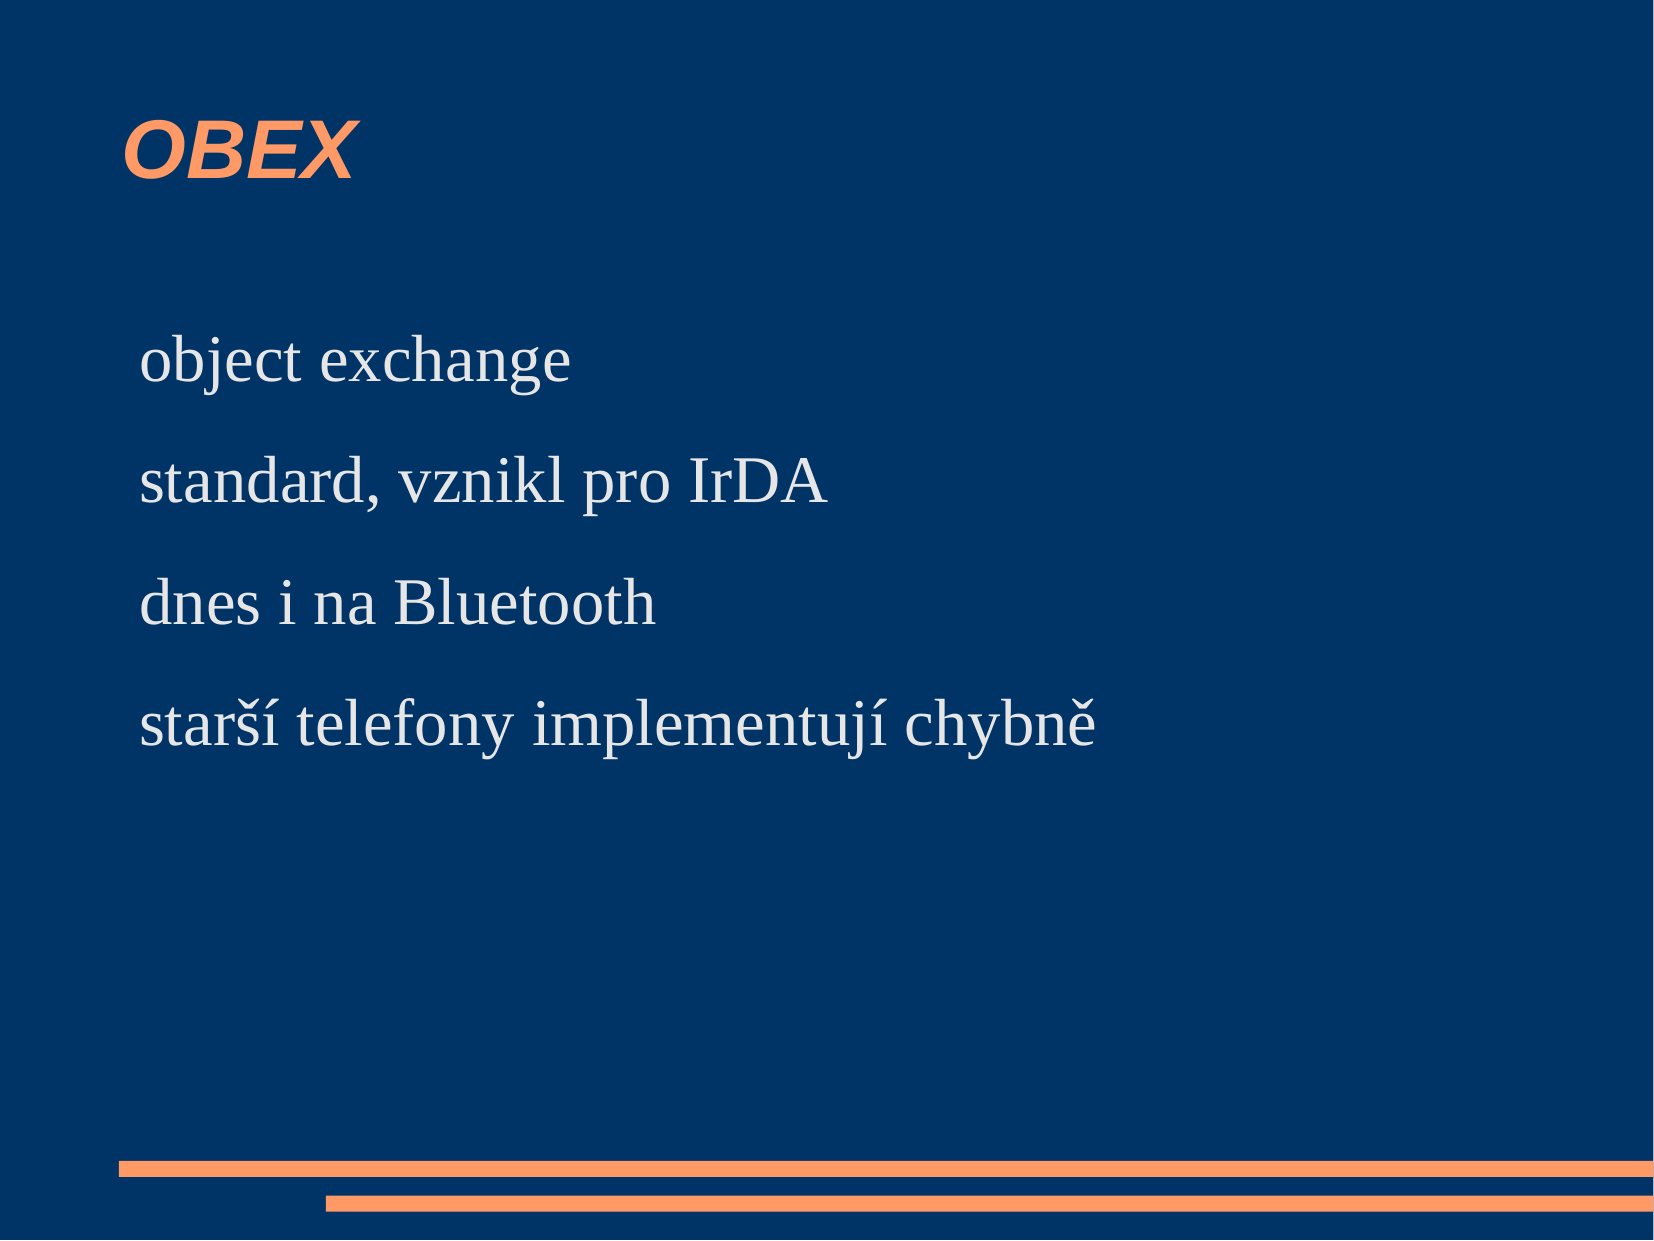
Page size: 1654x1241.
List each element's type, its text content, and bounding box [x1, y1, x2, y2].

title OBEX [121, 46, 1534, 254]
list object exchange standard, vznikl pro IrDA dnes i na Bluetooth starší telefony implementují chybně [121, 322, 1561, 1133]
